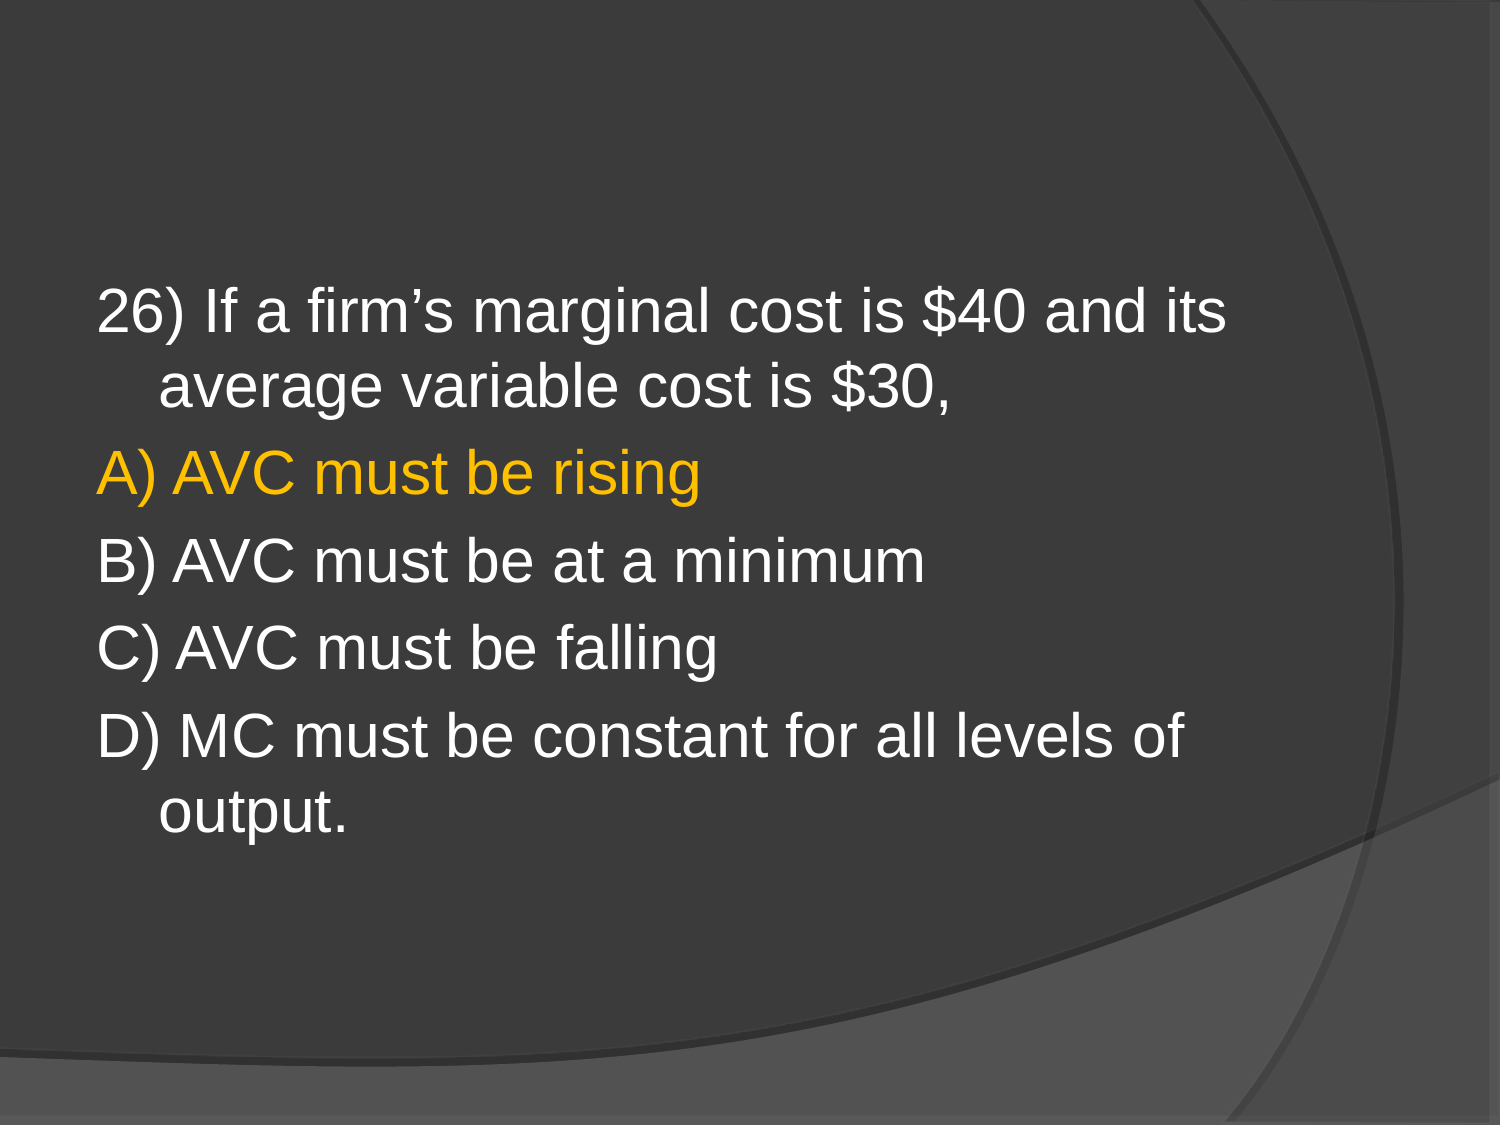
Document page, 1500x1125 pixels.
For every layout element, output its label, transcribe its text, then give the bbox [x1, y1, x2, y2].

list 26) If a firm’s marginal cost is $40 and its average variable cost is $30, A) AVC must be rising B) AVC must be at a minimum C) AVC must be falling D) MC must be constant for all levels of output. [75, 262, 1300, 1005]
